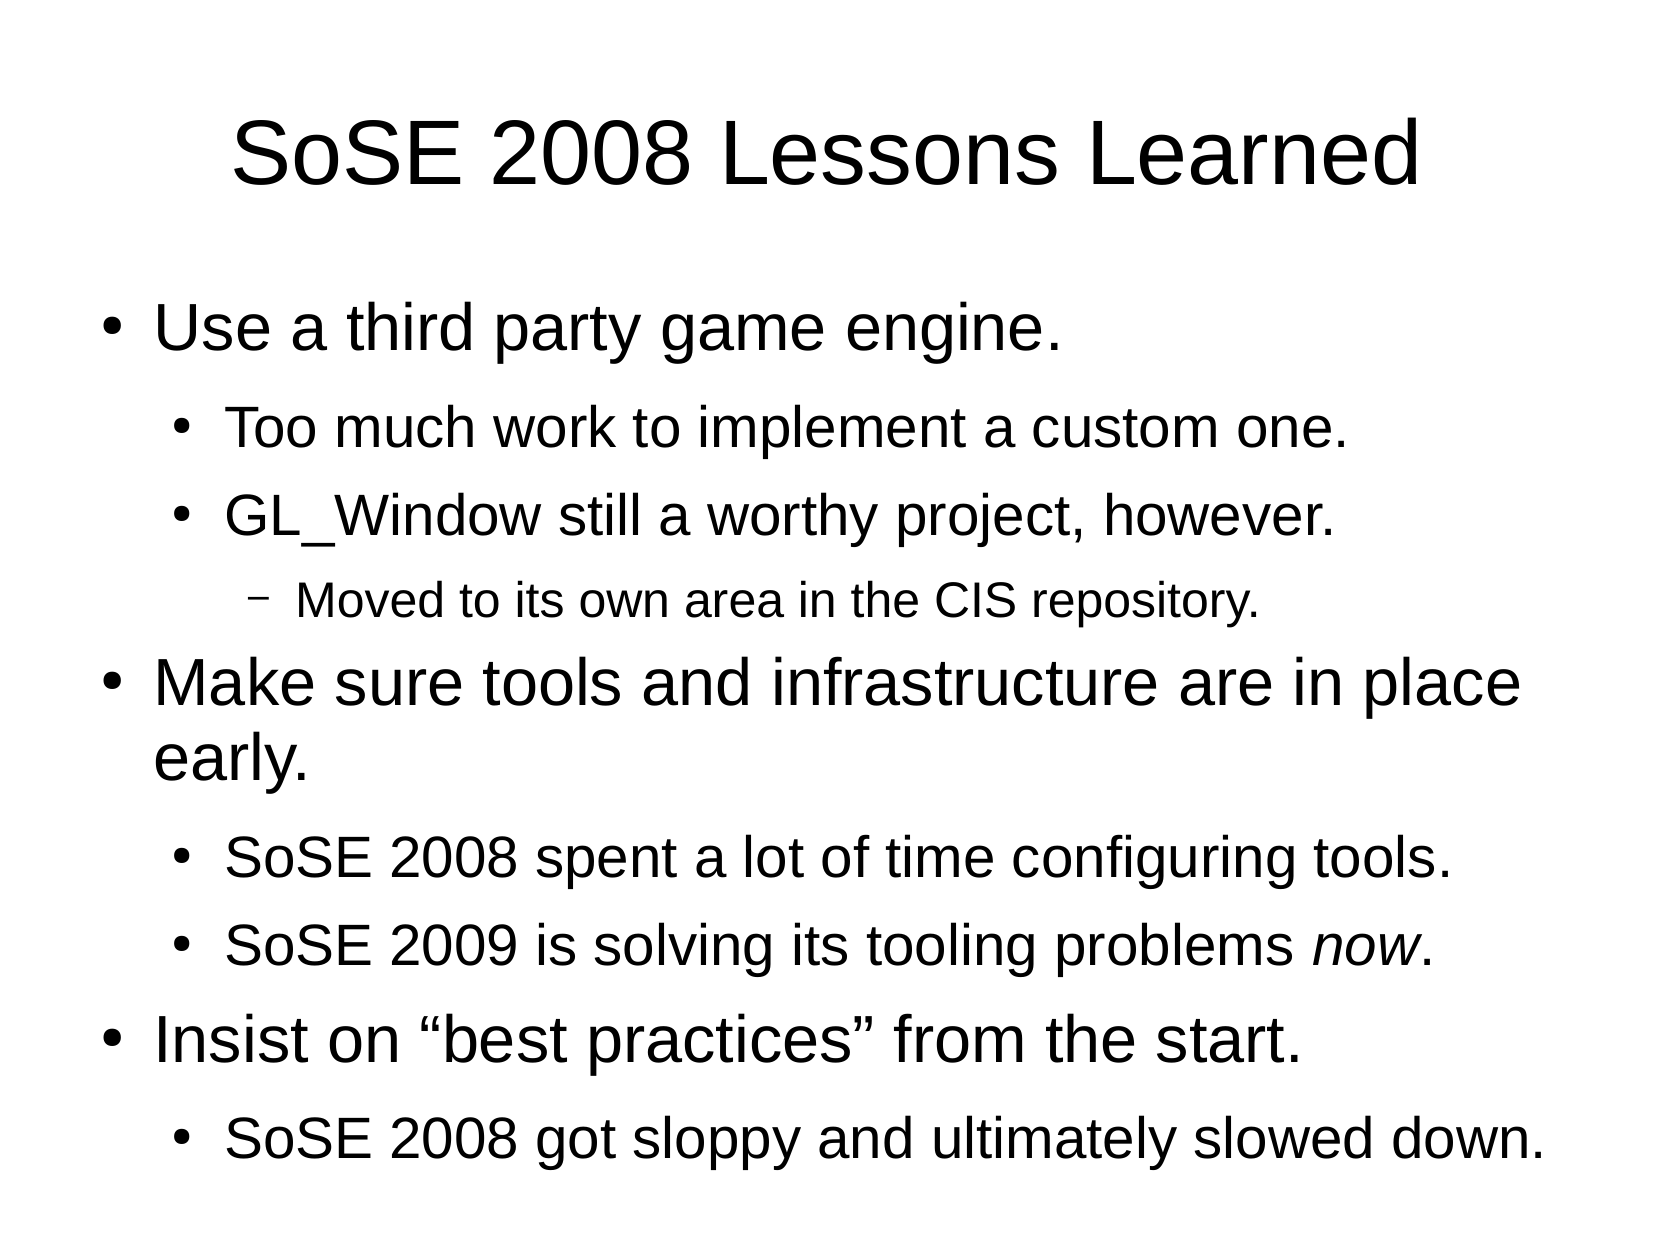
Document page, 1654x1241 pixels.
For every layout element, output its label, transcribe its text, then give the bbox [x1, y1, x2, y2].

list Use a third party game engine. Too much work to implement a custom one. GL_Window still a worthy project, however. Moved to its own area in the CIS repository. Make sure tools and infrastructure are in place early. SoSE 2008 spent a lot of time configuring tools. SoSE 2009 is solving its tooling problems now. Insist on “best practices” from the start. SoSE 2008 got sloppy and ultimately slowed down. [82, 290, 1571, 1168]
title SoSE 2008 Lessons Learned [82, 56, 1571, 250]
